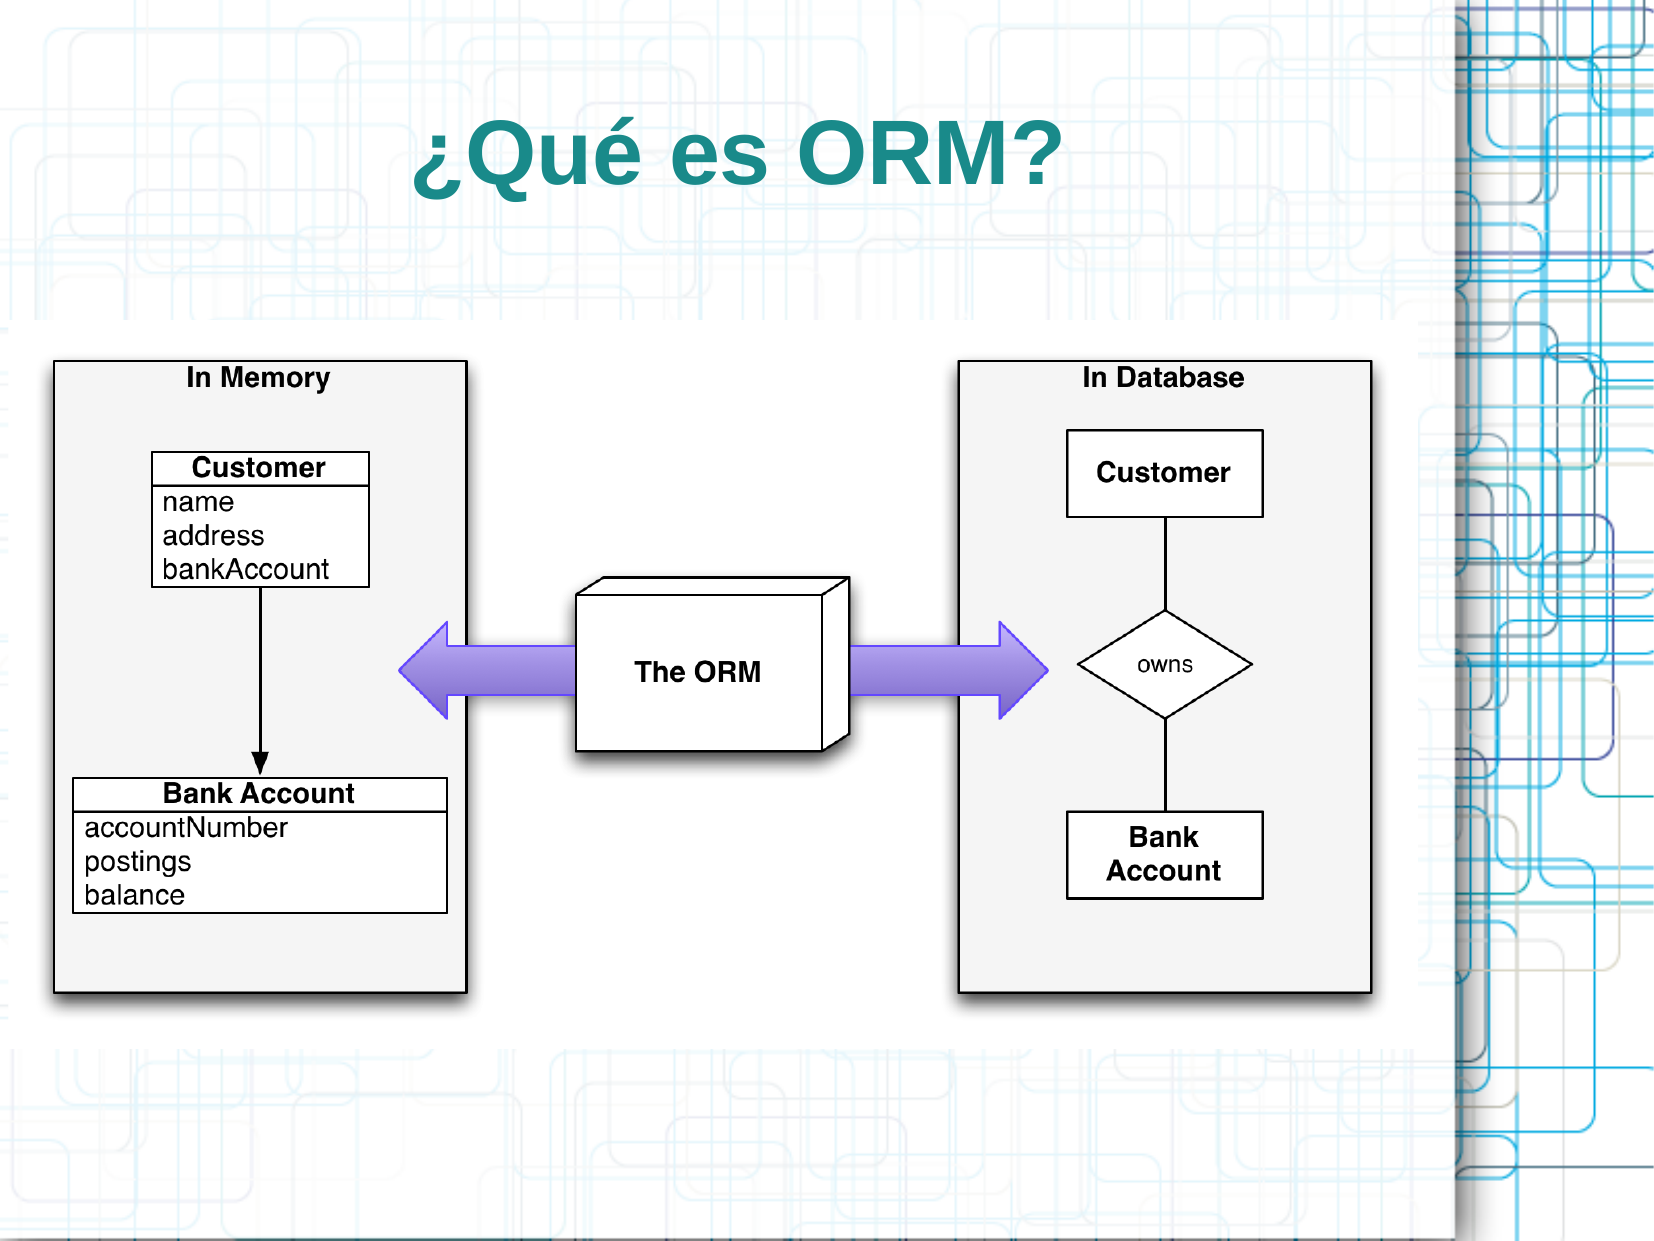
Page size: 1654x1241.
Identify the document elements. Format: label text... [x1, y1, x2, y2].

picture [0, 0, 1654, 1241]
title ¿Qué es ORM? [59, 49, 1418, 257]
